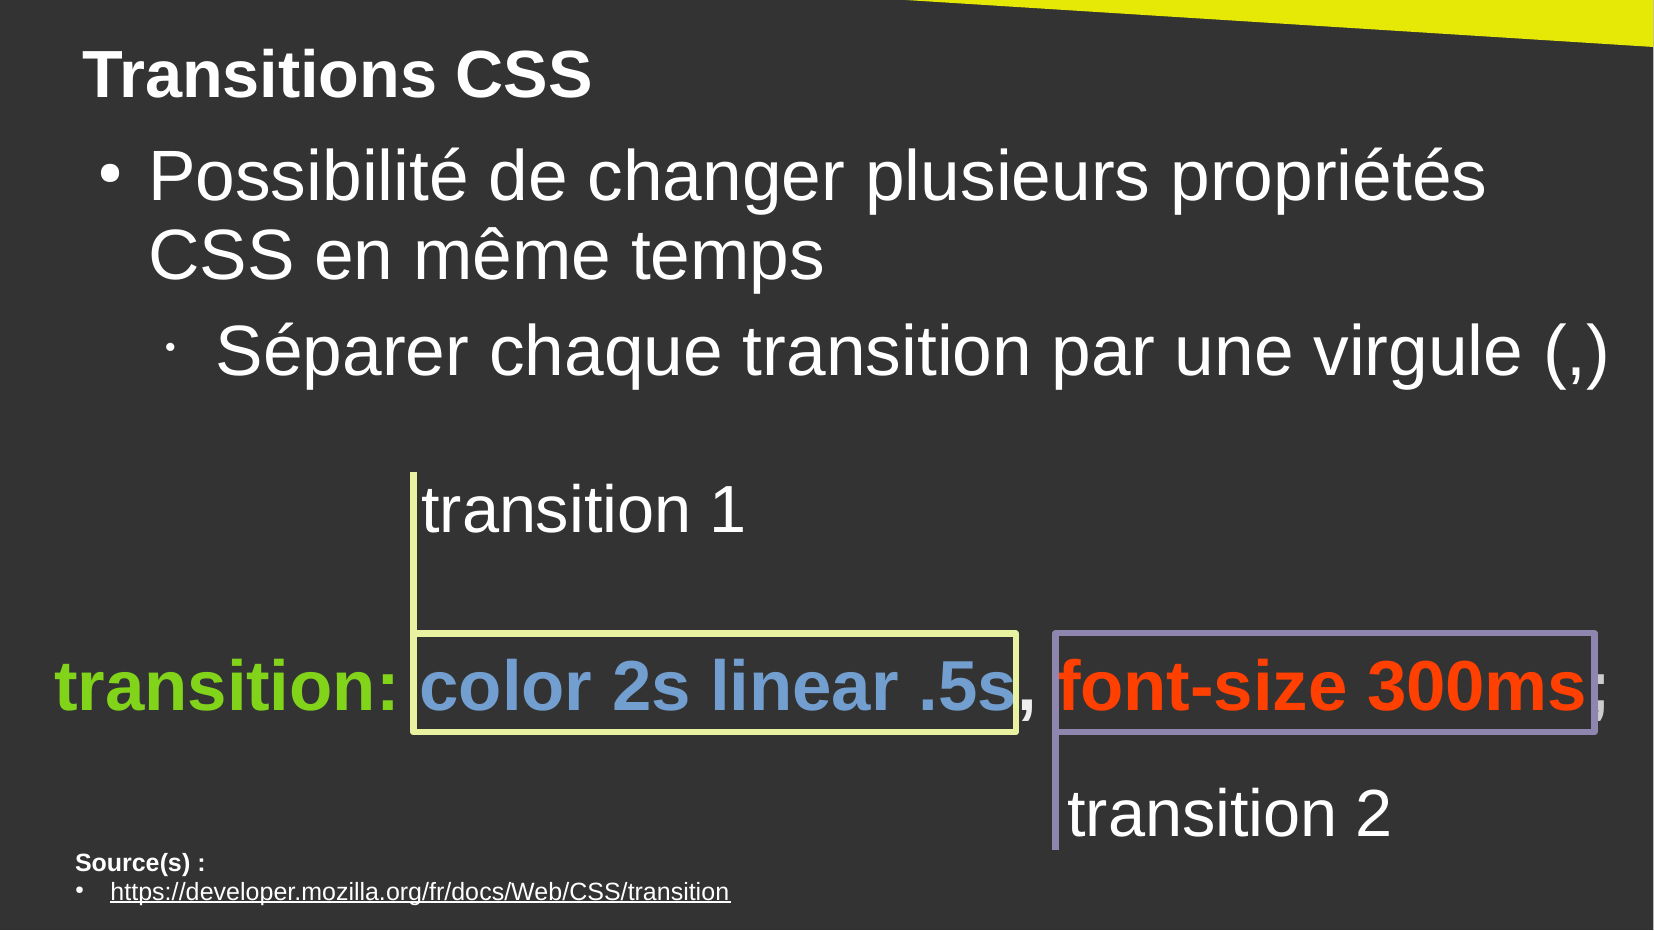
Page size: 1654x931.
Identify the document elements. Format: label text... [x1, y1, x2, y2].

text_box transition: color 2s linear .5s, font-size 300ms; [23, 639, 1052, 745]
text_box transition: color 2s linear .5s, font-size 300ms; [417, 639, 1013, 729]
list Possibilité de changer plusieurs propriétés CSS en même temps Séparer chaque transition par une virgule (,) [80, 135, 1620, 414]
title Transitions CSS [82, 37, 1571, 114]
title transition 2 [1067, 775, 1576, 851]
text_box Source(s) : https://developer.mozilla.org/fr/docs/Web/CSS/transition [60, 841, 1546, 931]
title transition 1 [421, 472, 839, 548]
text_box [905, 0, 1654, 48]
text_box transition: color 2s linear .5s, font-size 300ms; [1059, 639, 1642, 745]
text_box transition: color 2s linear .5s, font-size 300ms; [1059, 639, 1591, 729]
